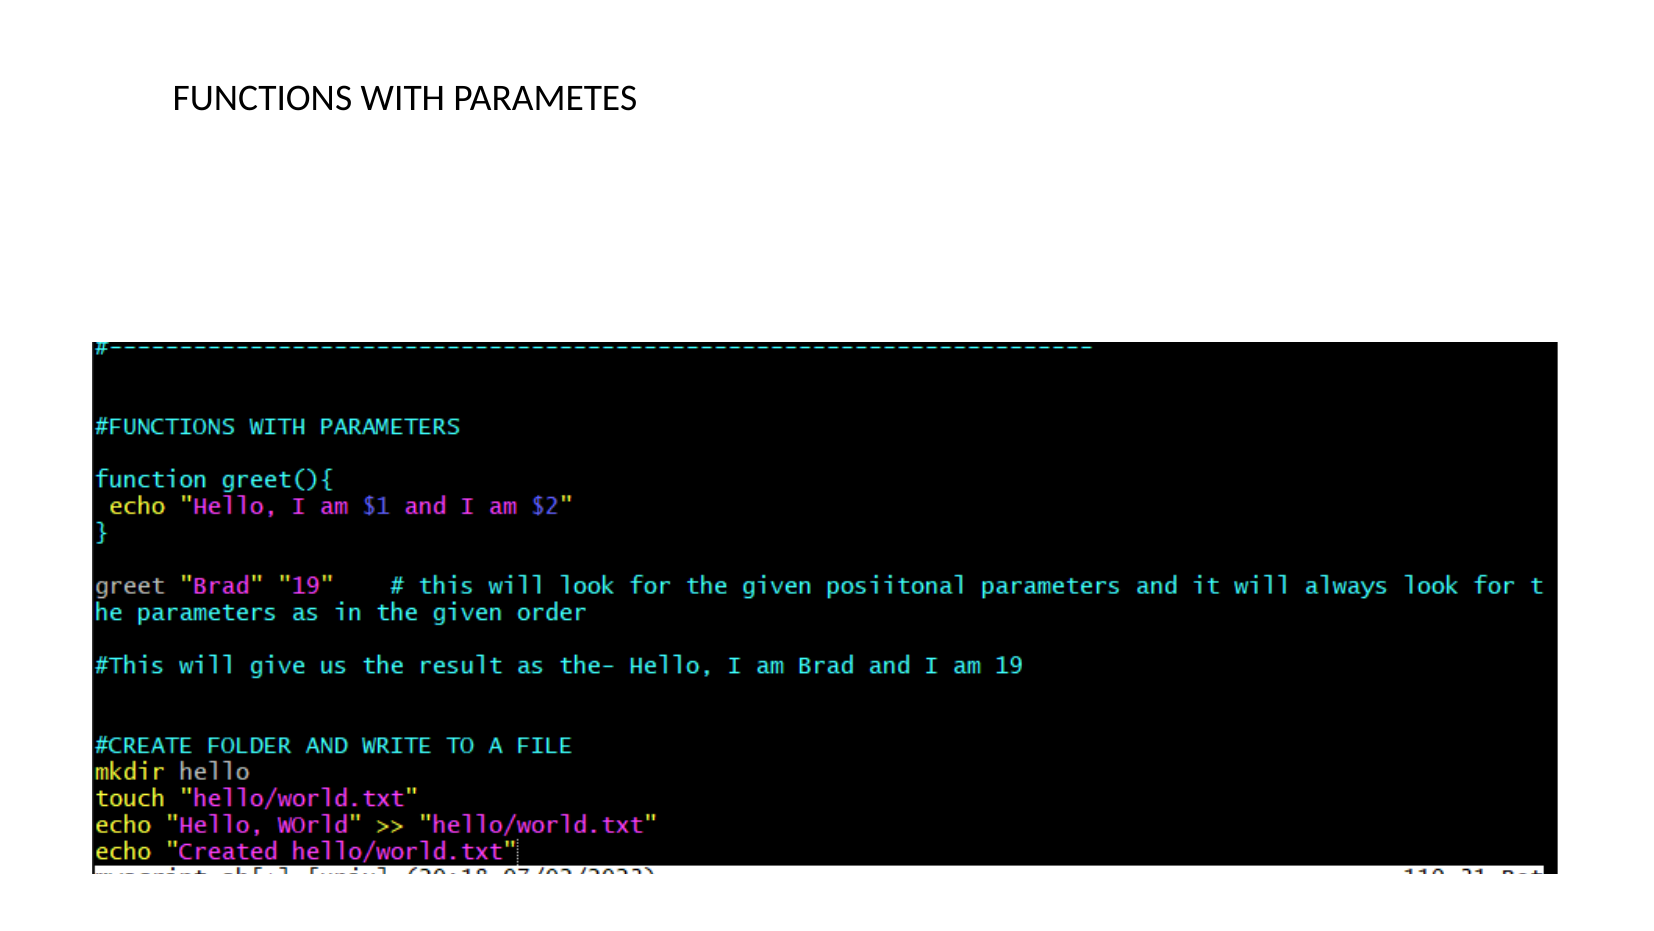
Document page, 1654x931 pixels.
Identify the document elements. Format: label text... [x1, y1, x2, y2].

picture [92, 342, 1558, 874]
text_box FUNCTIONS WITH PARAMETES [157, 65, 1508, 126]
